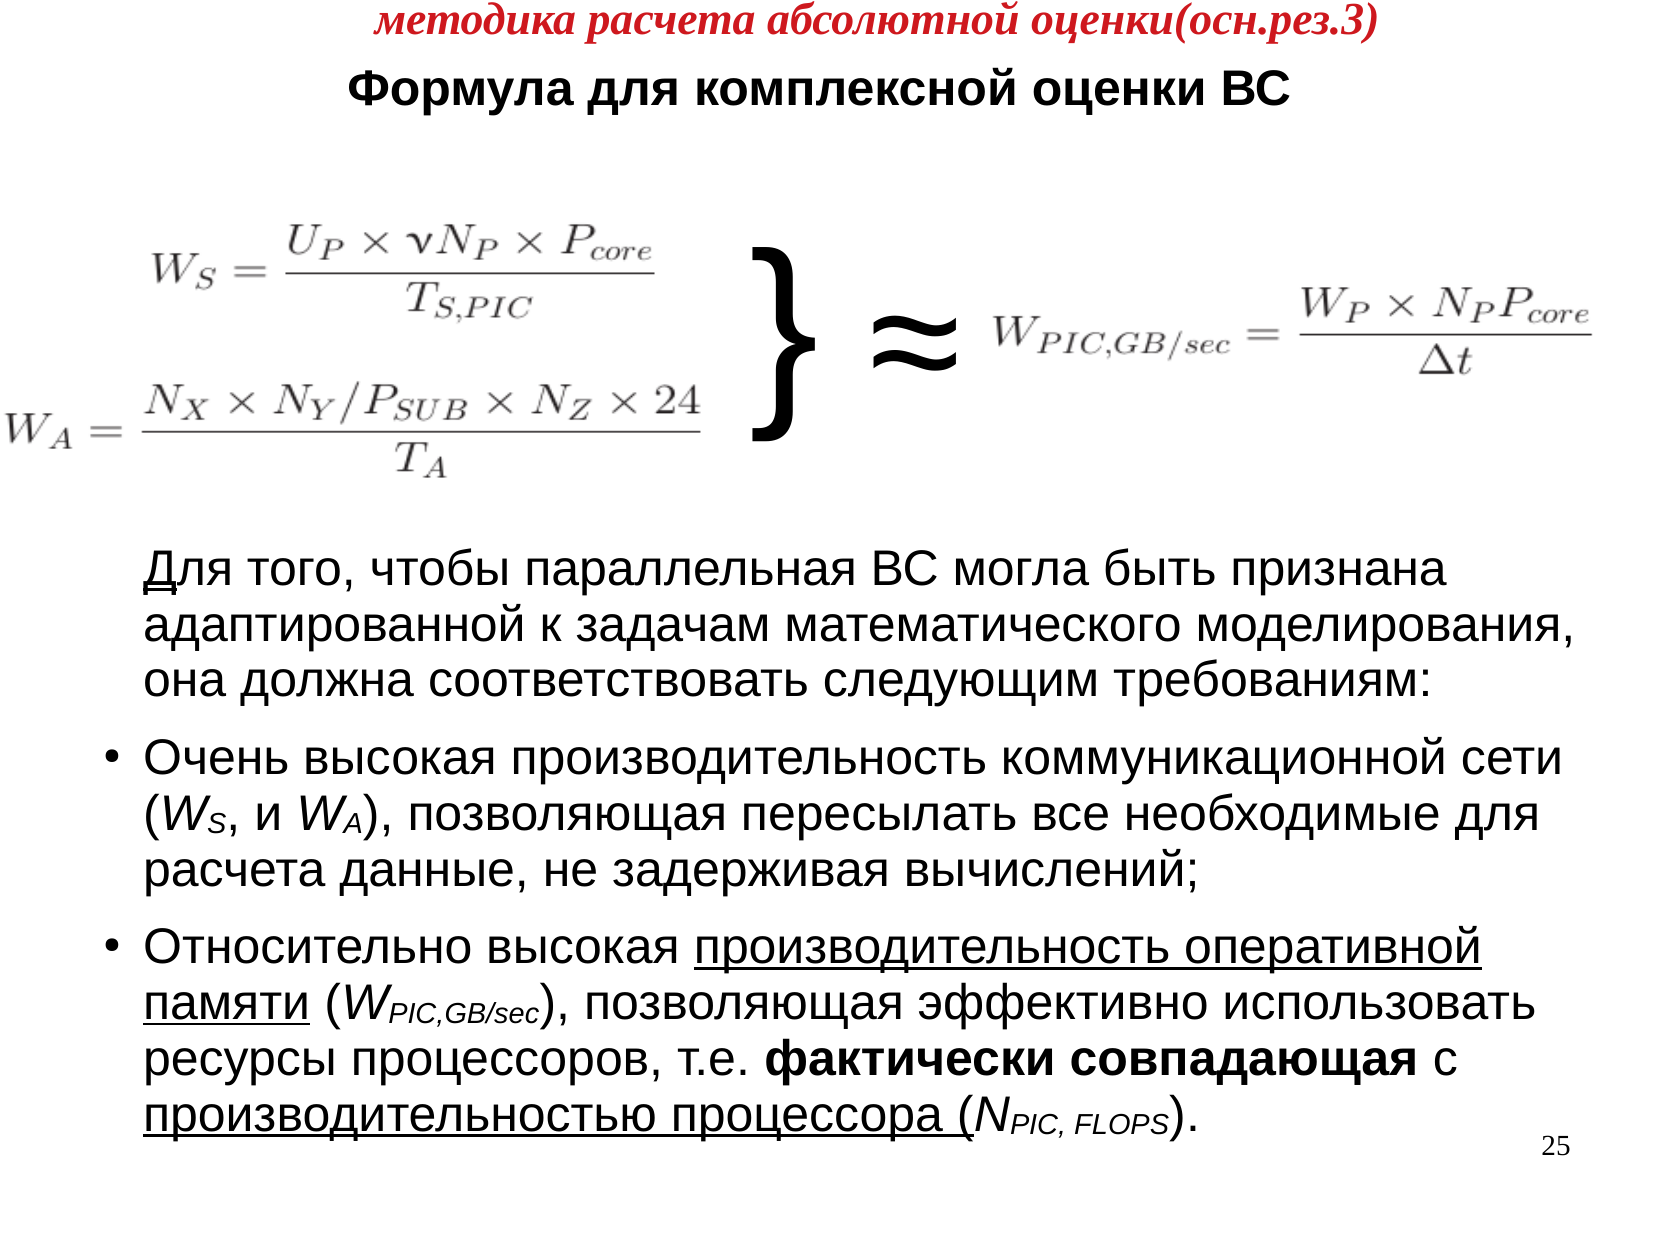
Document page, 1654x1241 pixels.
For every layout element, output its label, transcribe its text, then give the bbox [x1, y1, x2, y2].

text_box } [735, 202, 811, 451]
list Для того, чтобы параллельная ВС могла быть признана адаптированной к задачам математического моделирования, она должна соответствовать следующим требованиям: Очень высокая производительность коммуникационной сети (WS, и WA), позволяющая пересылать все необходимые для расчета данные, не задерживая вычислений; Относительно высокая производительность оперативной памяти (WPIC,GB/sec), позволяющая эффективно использовать ресурсы процессоров, т.е. фактически совпадающая с производительностью процессора (NPIC, FLOPS). [90, 540, 1579, 1241]
text_box ≈ [855, 240, 977, 546]
picture [977, 254, 1651, 419]
picture [60, 191, 699, 345]
text_box методика расчета абсолютной оценки(осн.рез.3) [360, 0, 1411, 103]
title Формула для комплексной оценки ВС [0, 0, 1654, 193]
picture [0, 359, 721, 502]
